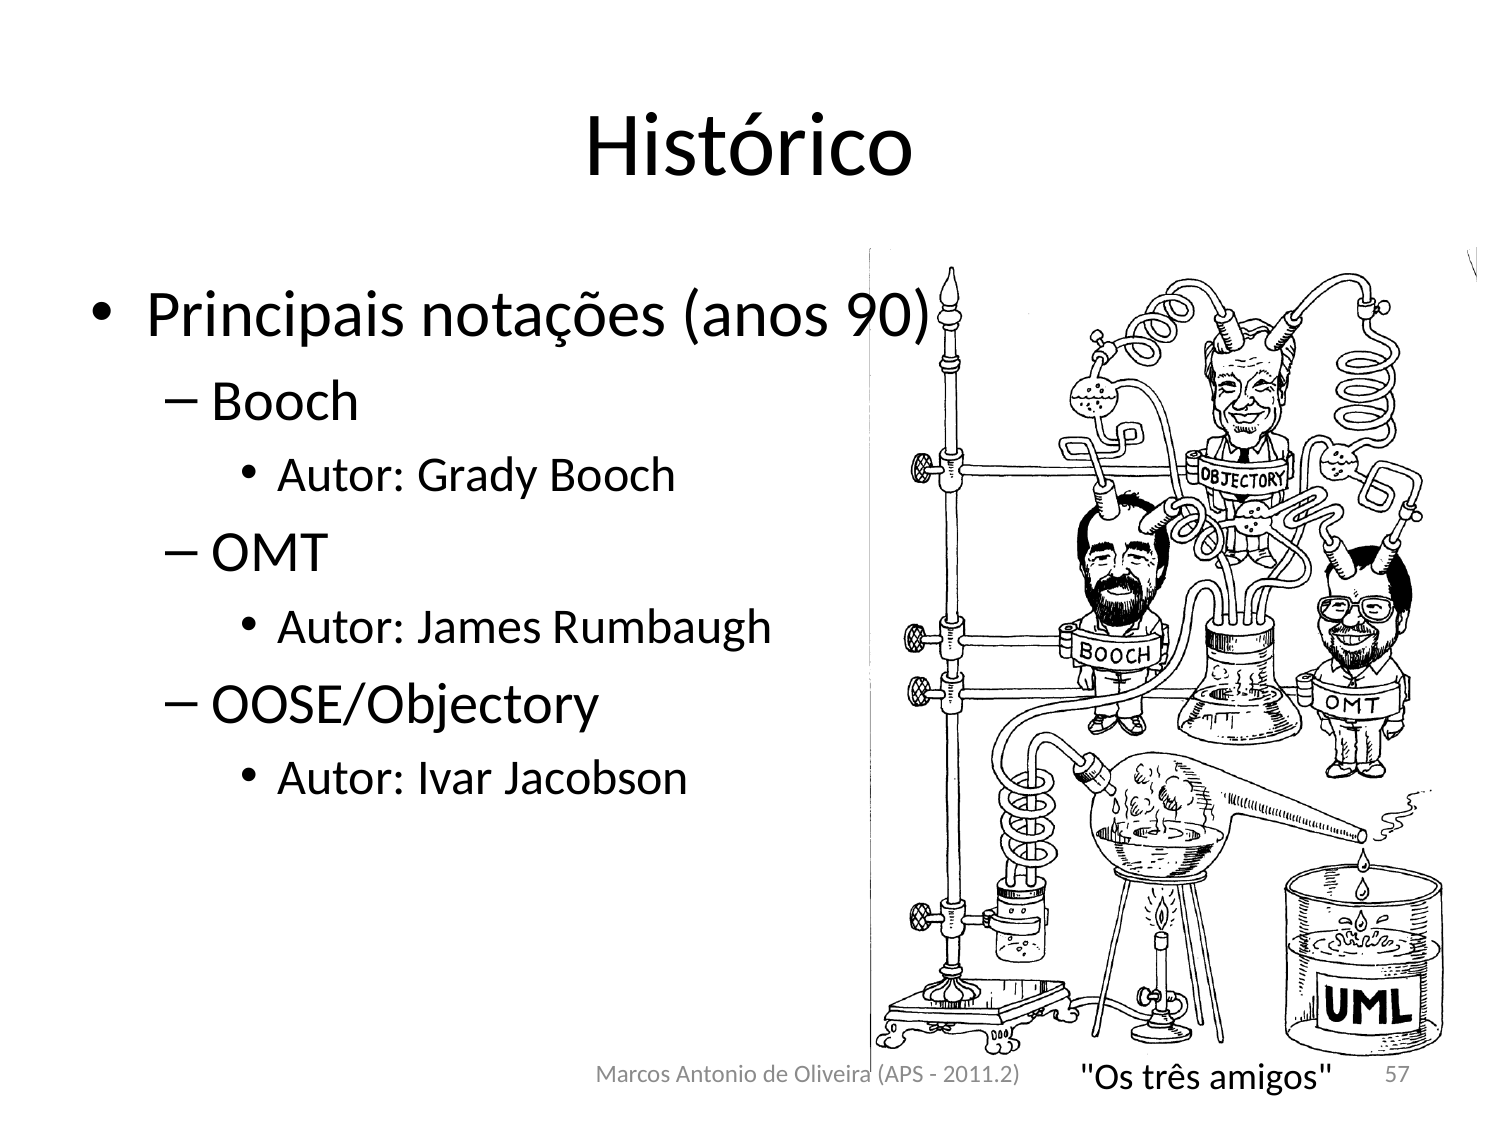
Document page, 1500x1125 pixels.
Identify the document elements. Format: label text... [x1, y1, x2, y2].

footer Marcos Antonio de Oliveira (APS - 2011.2) [512, 1042, 1105, 1103]
slide_number <número> [1105, 1042, 1425, 1103]
title Histórico [75, 45, 1425, 233]
picture [867, 247, 1477, 1072]
list Principais notações (anos 90) Booch Autor: Grady Booch OMT Autor: James Rumbaugh OOSE/Objectory Autor: Ivar Jacobson [75, 262, 1425, 1005]
text_box "Os três amigos" [1064, 1044, 1348, 1105]
